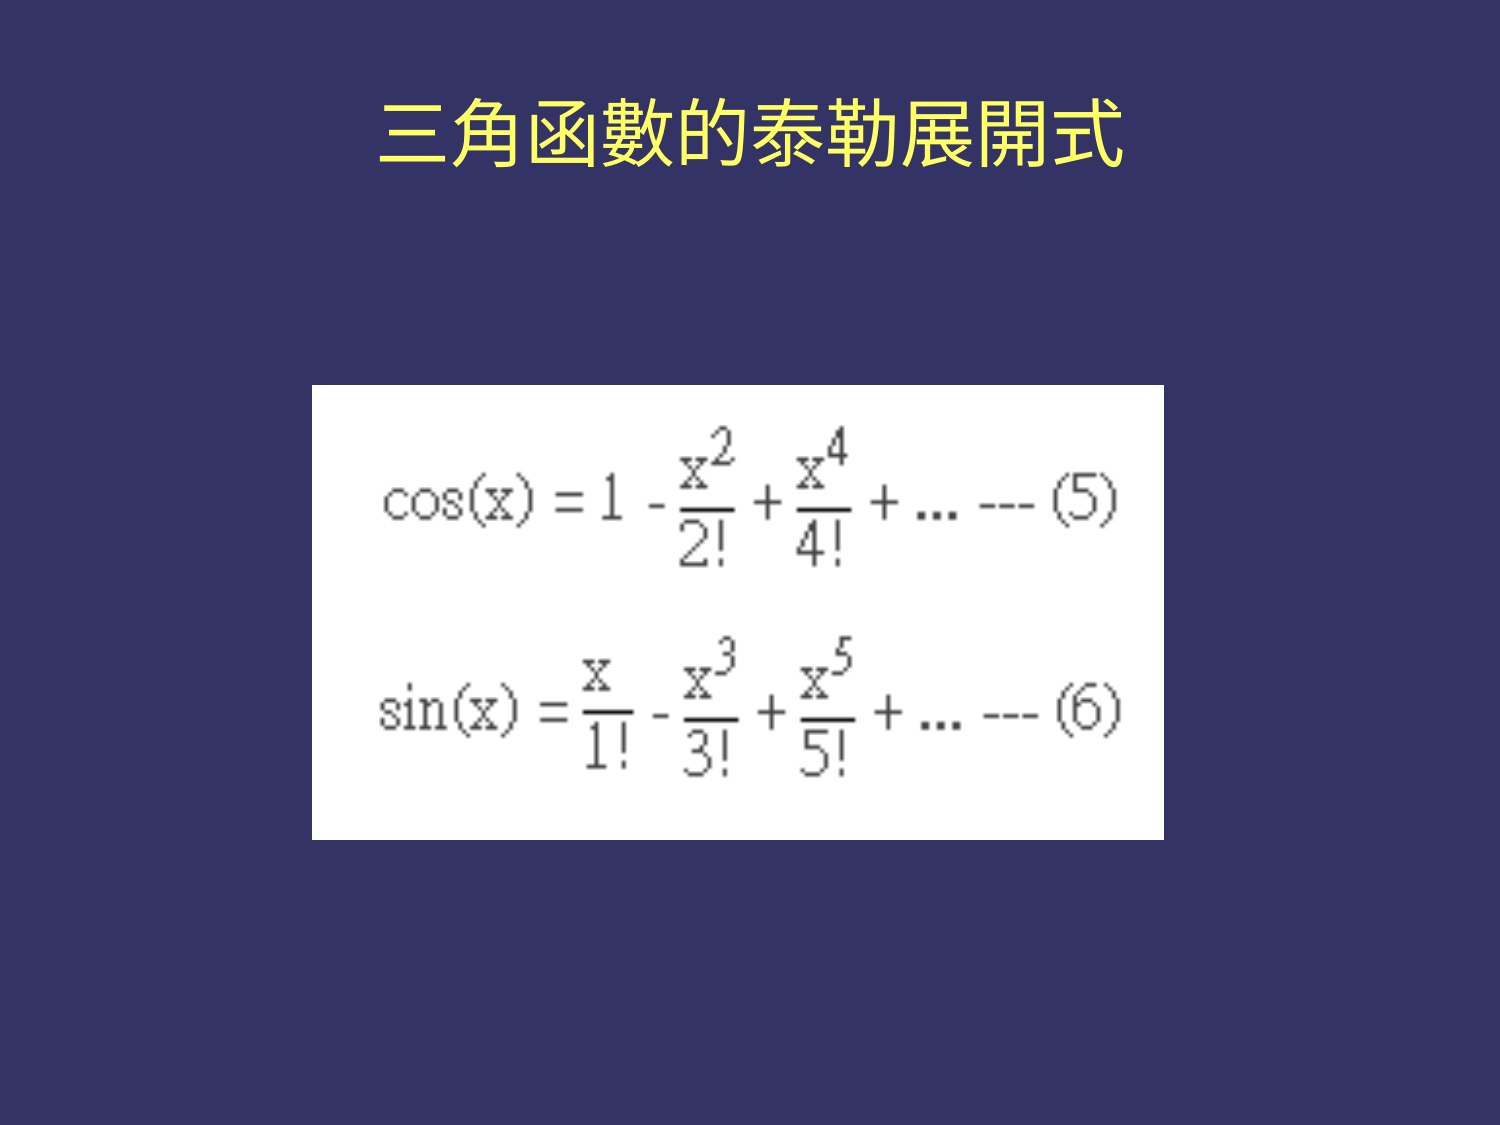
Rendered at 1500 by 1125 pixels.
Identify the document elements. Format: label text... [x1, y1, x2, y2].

title 三角函數的泰勒展開式 [75, 37, 1426, 225]
chart [312, 385, 1164, 840]
